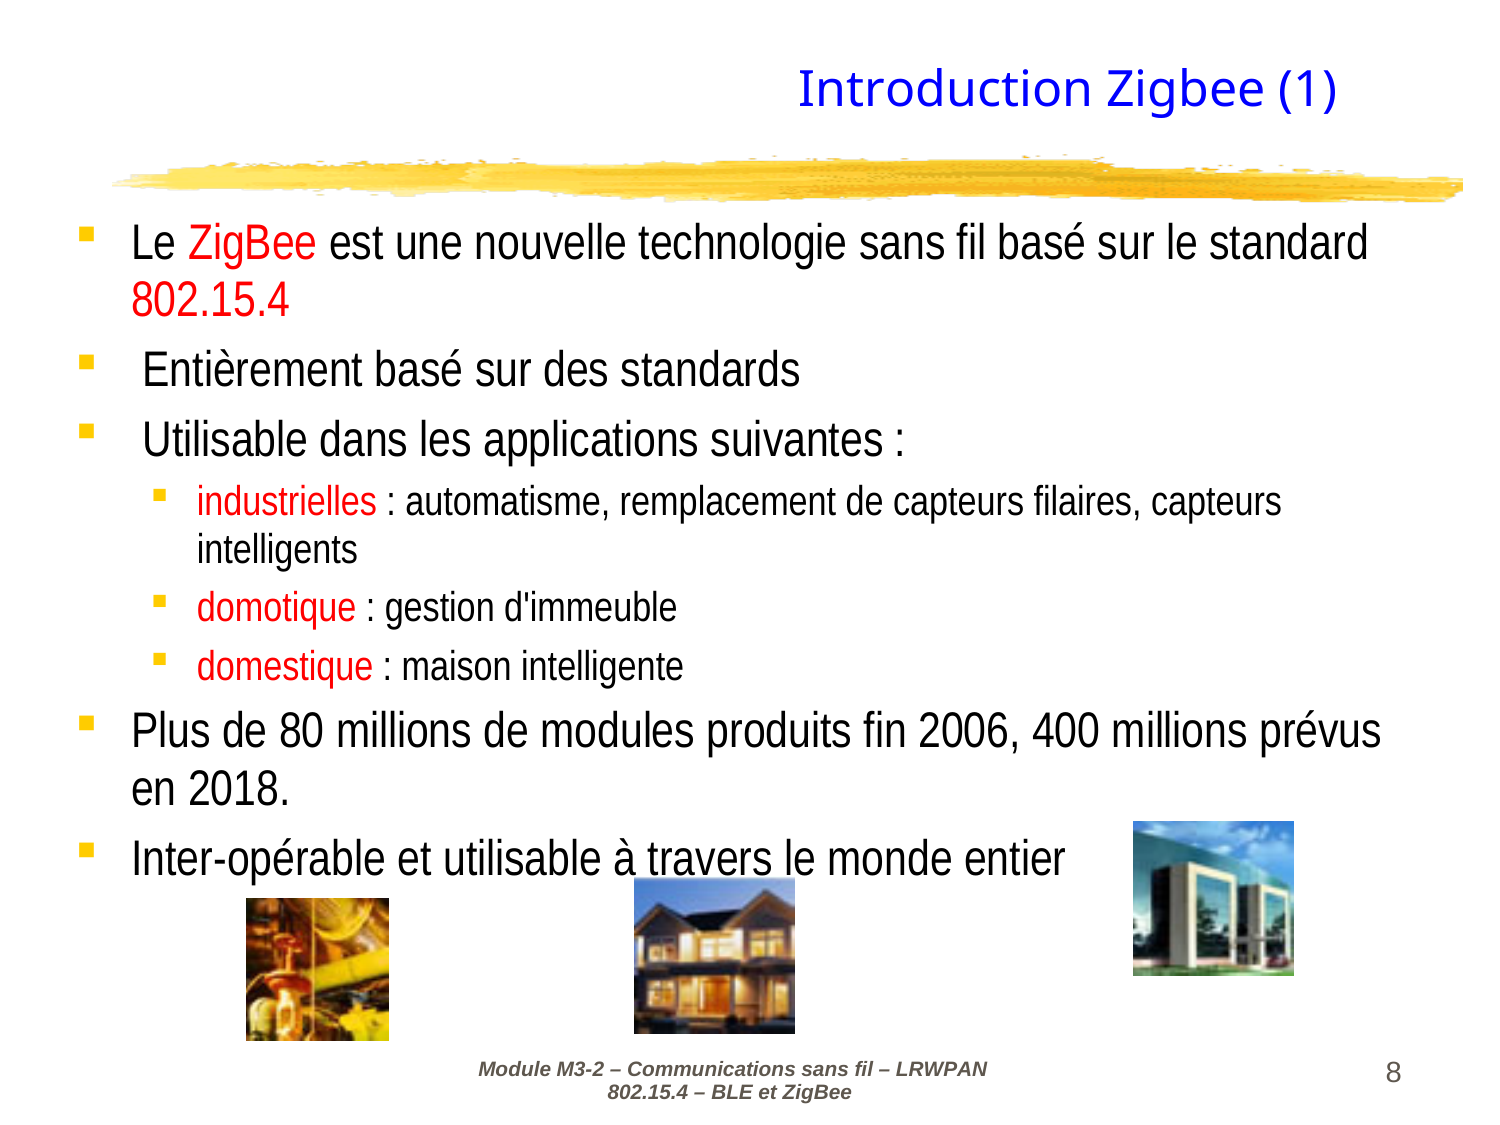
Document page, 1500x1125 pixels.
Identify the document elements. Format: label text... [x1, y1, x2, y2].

list Le ZigBee est une nouvelle technologie sans fil basé sur le standard 802.15.4 Entièrement basé sur des standards Utilisable dans les applications suivantes : industrielles : automatisme, remplacement de capteurs filaires, capteurs intelligents domotique : gestion d'immeuble domestique : maison intelligente Plus de 80 millions de modules produits fin 2006, 400 millions prévus en 2018. Inter-opérable et utilisable à travers le monde entier [74, 212, 1417, 891]
title Introduction Zigbee (1) [62, 37, 1338, 138]
picture [112, 149, 1463, 213]
picture [1133, 821, 1294, 976]
picture [246, 898, 389, 1041]
picture [634, 876, 795, 1034]
